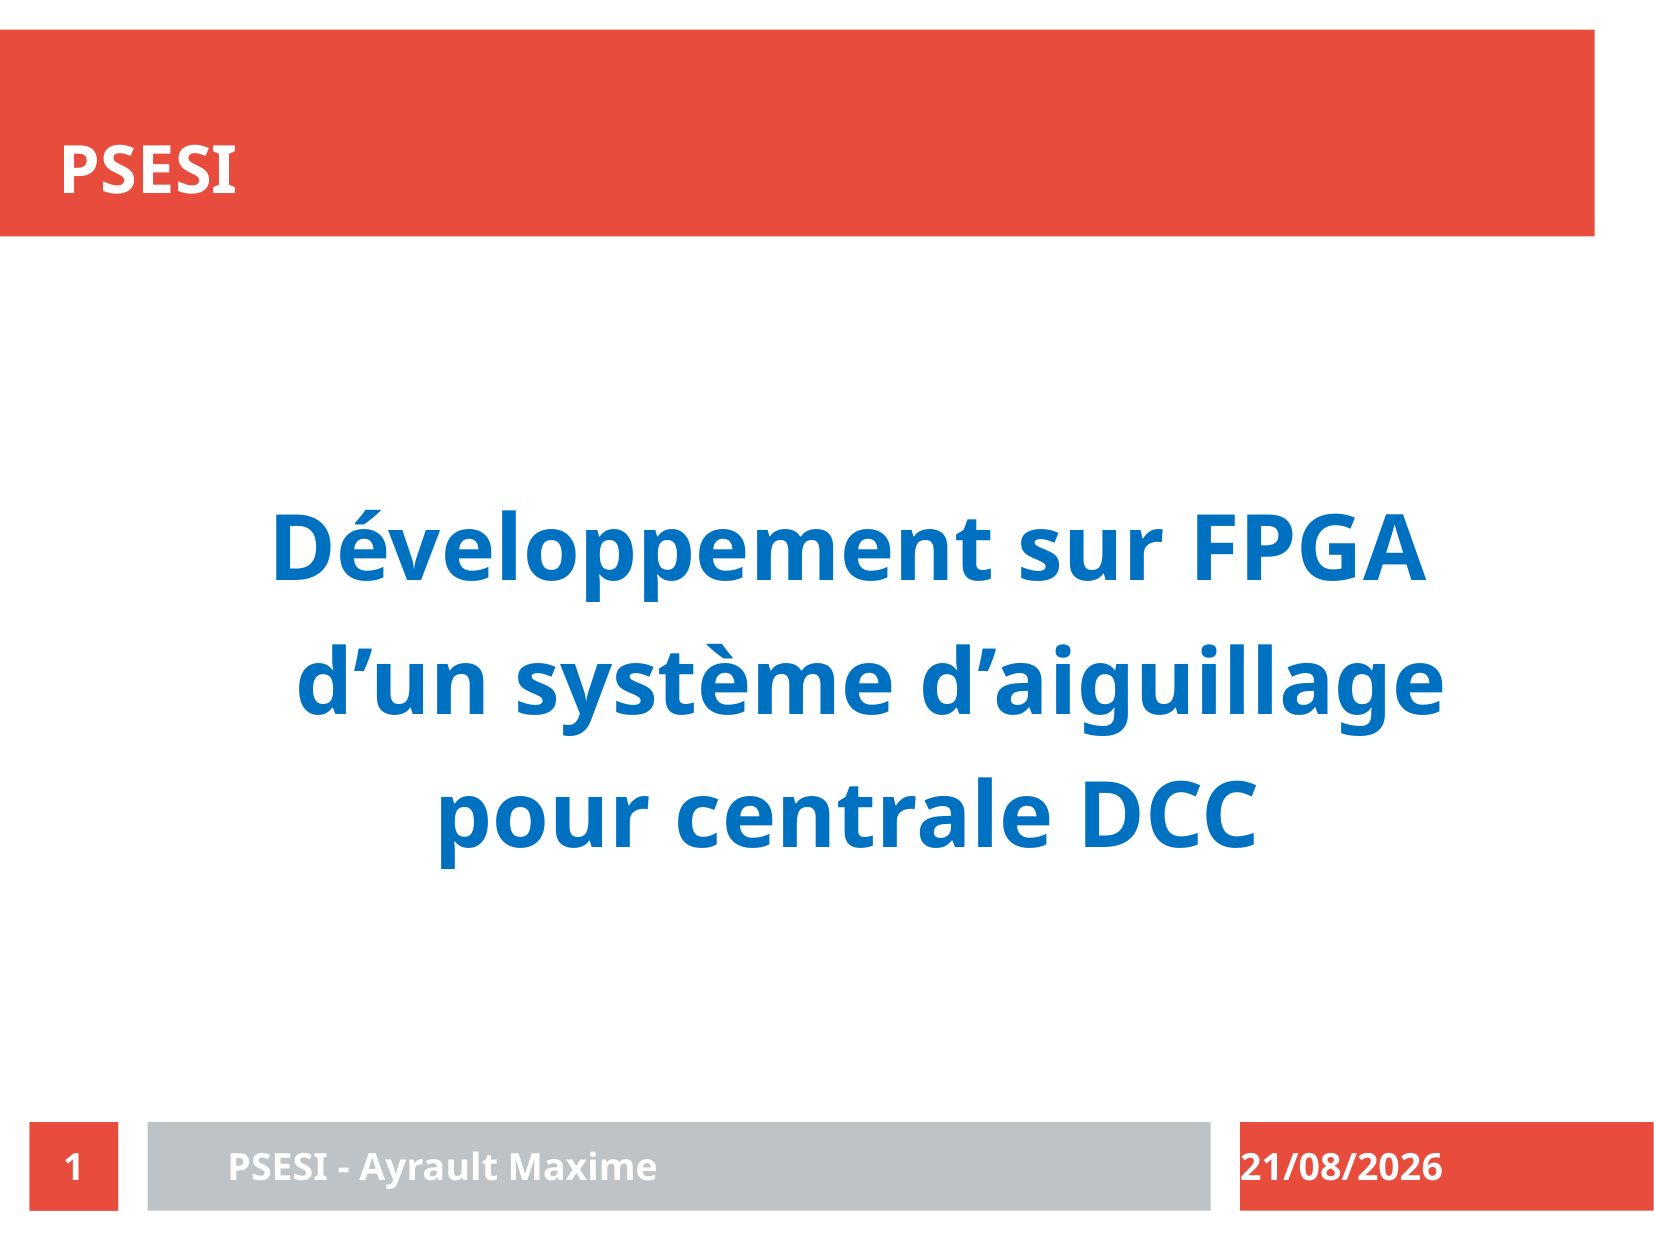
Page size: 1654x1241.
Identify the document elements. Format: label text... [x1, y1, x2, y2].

text_box PSESI - Ayrault Maxime [177, 1122, 709, 1211]
title PSESI [59, 59, 1595, 207]
text_box [29, 1122, 119, 1211]
subtitle Développement sur FPGA d’un système d’aiguillage pour centrale DCC [0, 293, 1506, 1062]
text_box 2017/3/6 [1240, 1122, 1625, 1211]
